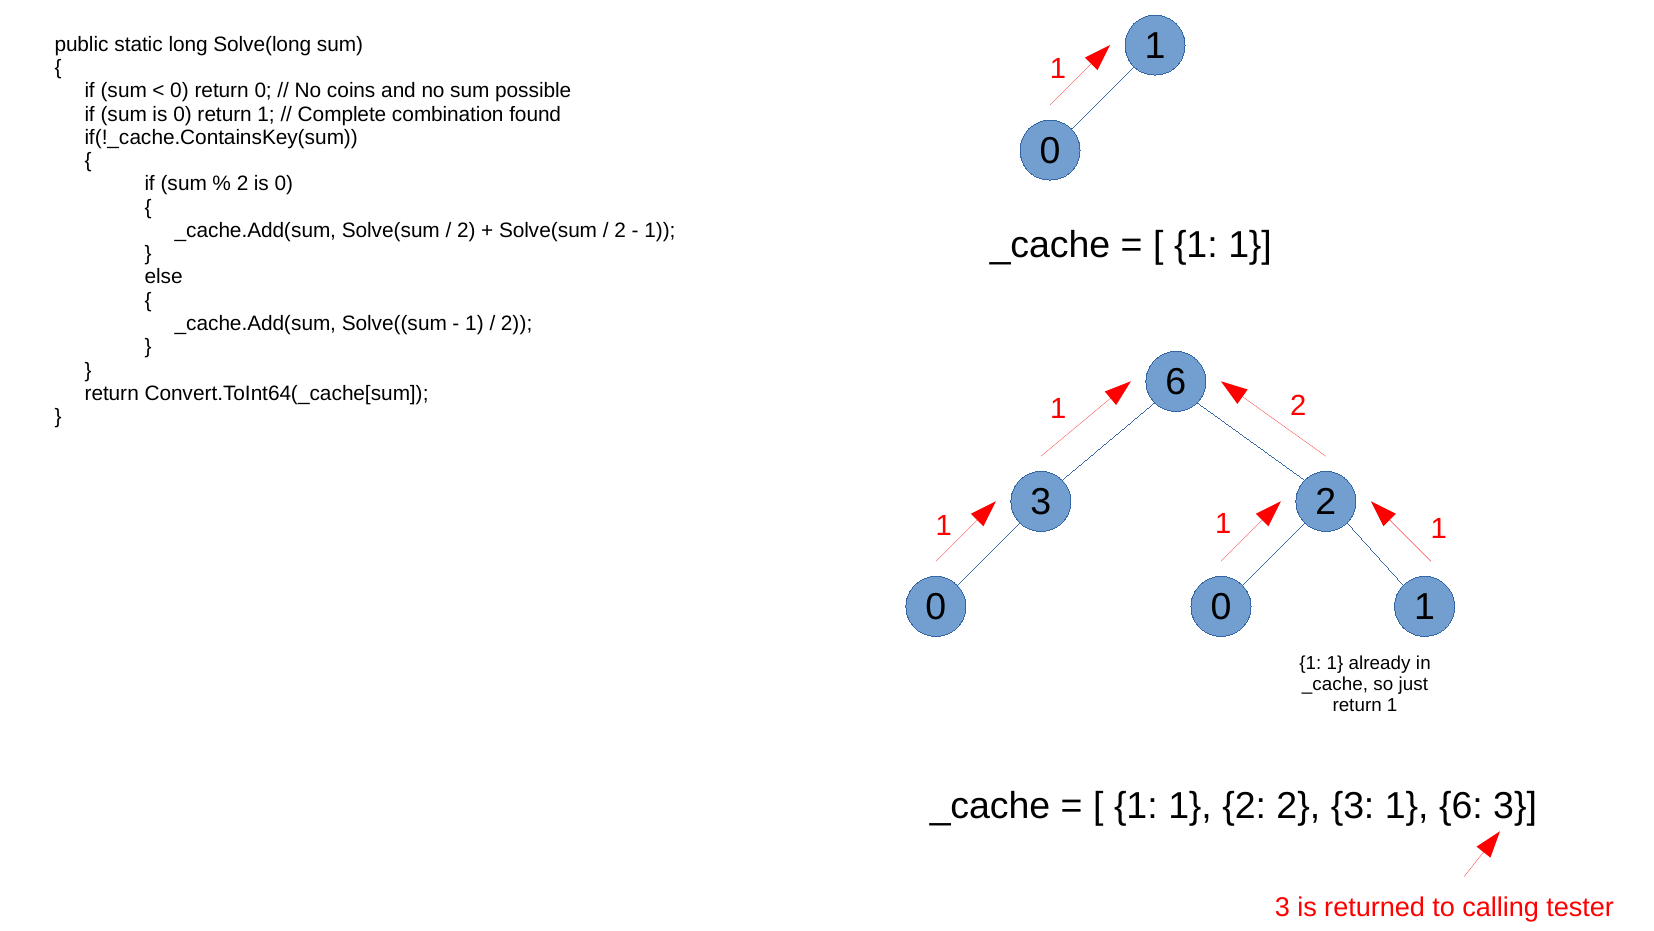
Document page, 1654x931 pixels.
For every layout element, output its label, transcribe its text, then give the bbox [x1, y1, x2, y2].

text_box 0 [1020, 120, 1081, 181]
text_box 6 [1145, 351, 1206, 412]
text_box 1 [1415, 504, 1467, 577]
text_box 1 [1035, 45, 1086, 117]
text_box 1 [1200, 499, 1251, 572]
text_box _cache = [ {1: 1}, {2: 2}, {3: 1}, {6: 3}] [915, 777, 1555, 876]
text_box 1 [1125, 15, 1186, 76]
text_box _cache = [ {1: 1}] [975, 216, 1291, 316]
text_box {1: 1} already in _cache, so just return 1 [1275, 645, 1456, 796]
text_box 2 [1275, 381, 1326, 454]
text_box public static long Solve(long sum) { if (sum < 0) return 0; // No coins and no sum possible if (sum is 0) return 1; // Complete combination found if(!_cache.ContainsKey(sum)) { if (sum % 2 is 0) { _cache.Add(sum, Solve(sum / 2) + Solve(sum / 2 - 1)); } else { _cache.Add(sum, Solve((sum - 1) / 2)); } } return Convert.ToInt64(_cache[sum]); } [39, 25, 706, 526]
text_box 1 [920, 501, 972, 574]
text_box 2 [1295, 471, 1356, 532]
text_box 3 is returned to calling tester [1260, 885, 1636, 931]
text_box 1 [1035, 384, 1086, 457]
text_box 0 [905, 576, 966, 637]
text_box 1 [1394, 577, 1455, 637]
text_box 3 [1010, 471, 1071, 532]
text_box 0 [1190, 576, 1252, 637]
